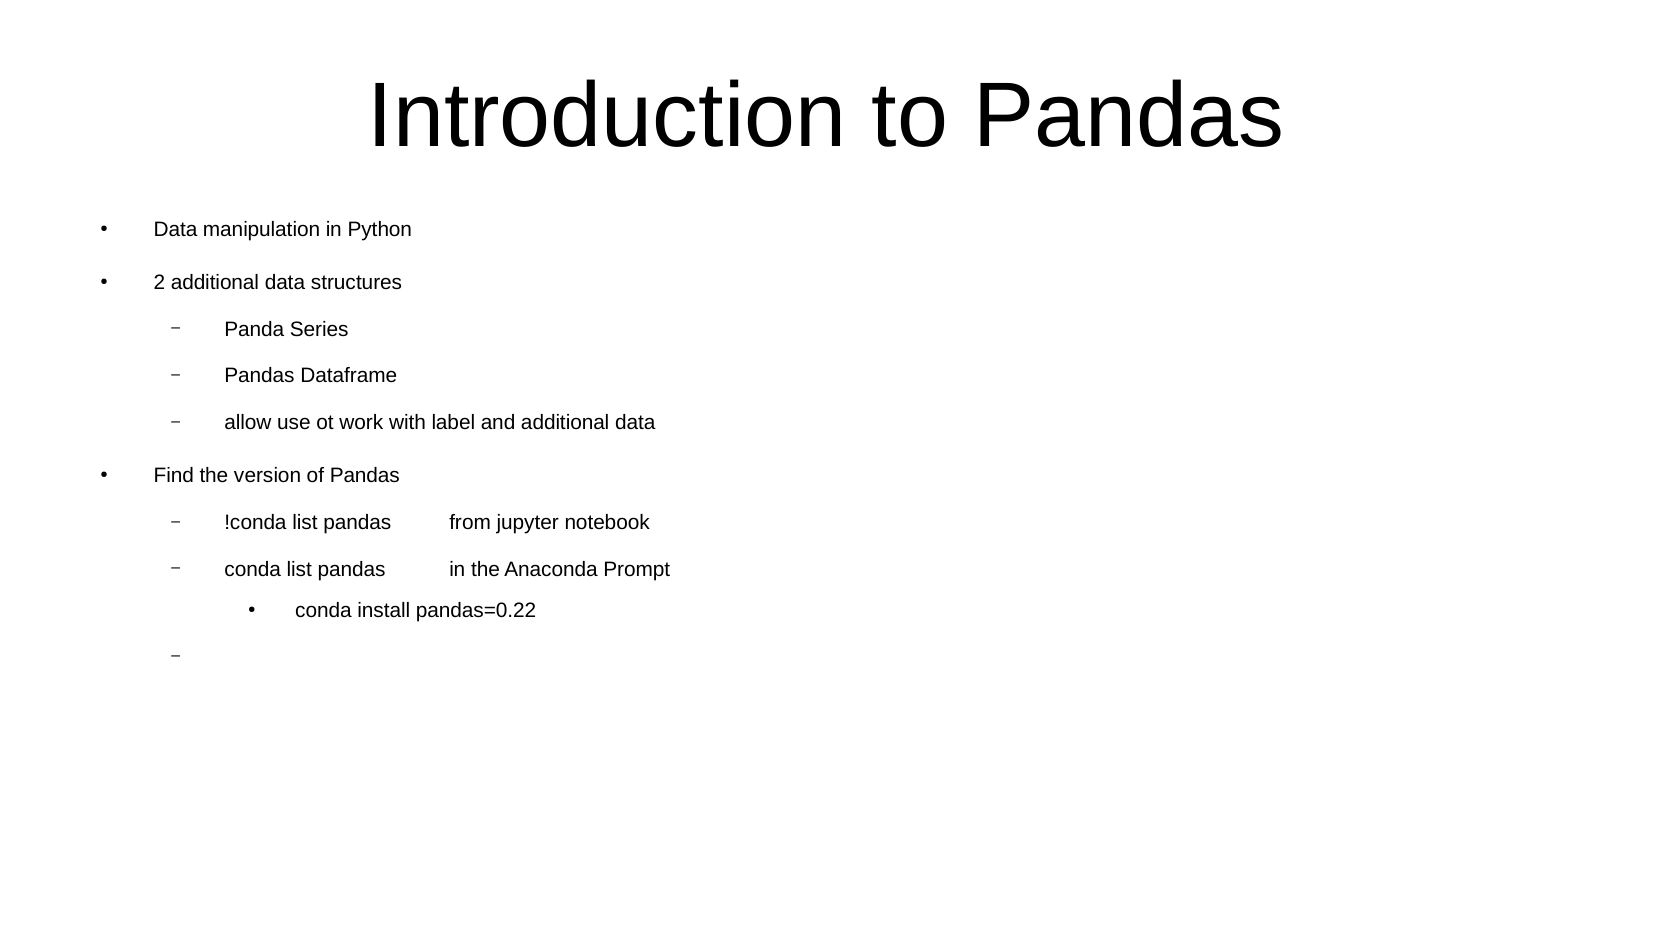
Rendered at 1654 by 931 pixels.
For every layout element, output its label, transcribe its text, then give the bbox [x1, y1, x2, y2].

list Data manipulation in Python 2 additional data structures Panda Series Pandas Dataframe allow use ot work with label and additional data Find the version of Pandas !conda list pandas from jupyter notebook conda list pandas in the Anaconda Prompt conda install pandas=0.22 [82, 217, 1621, 901]
title Introduction to Pandas [82, 37, 1571, 193]
